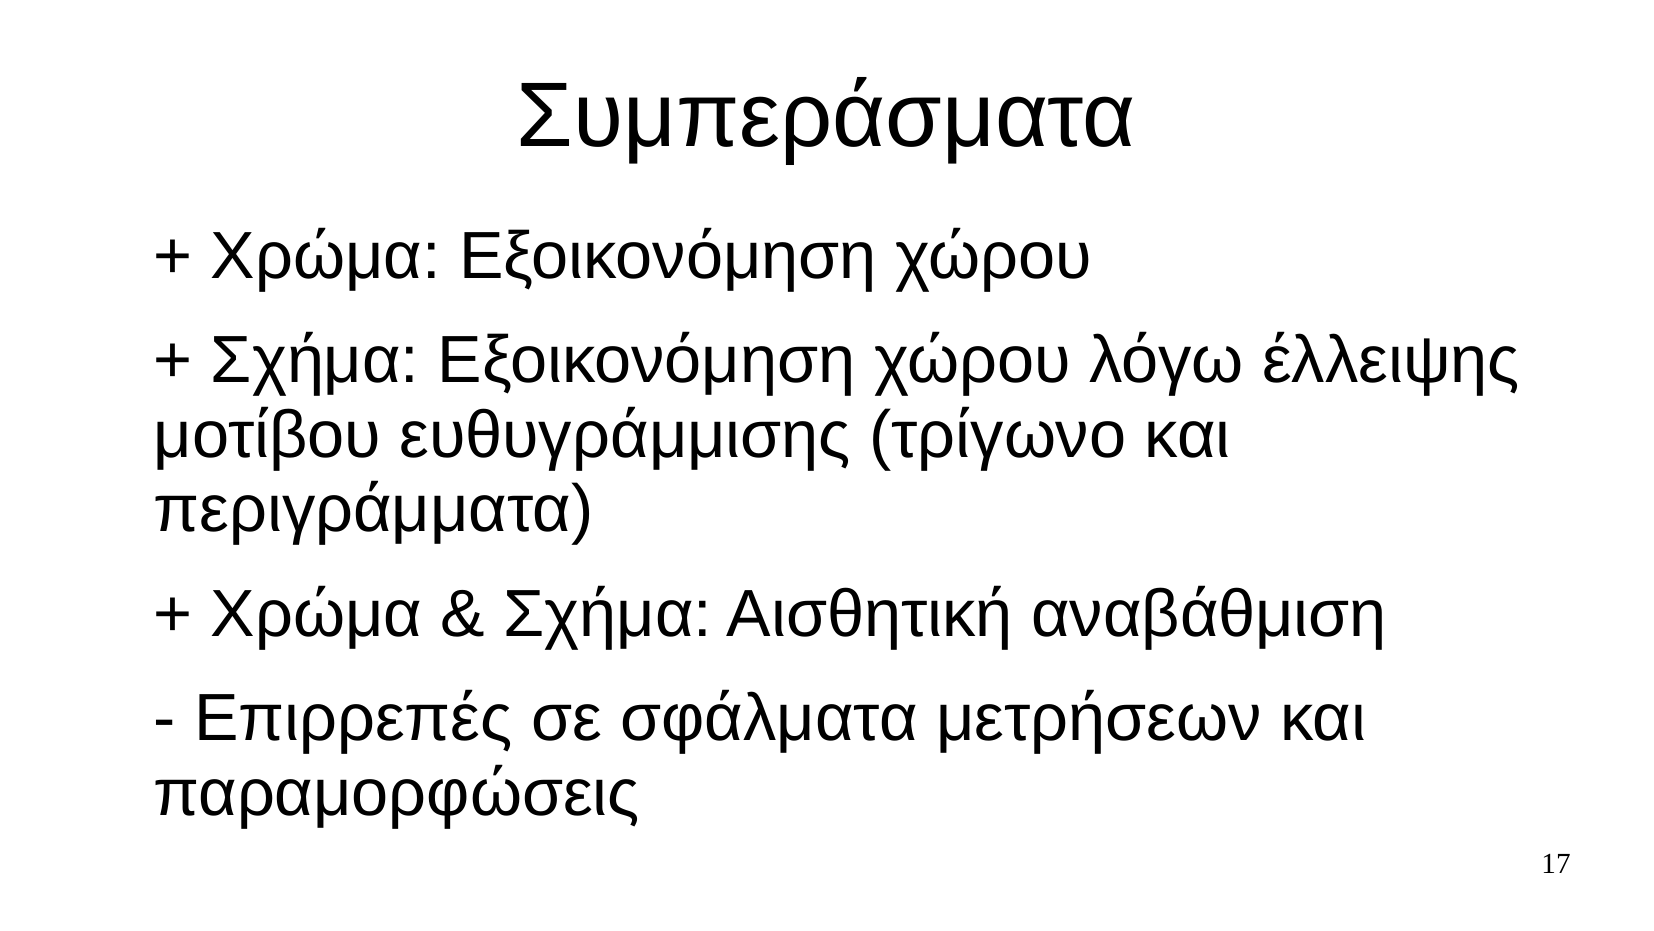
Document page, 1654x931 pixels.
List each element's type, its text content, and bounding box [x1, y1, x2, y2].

list + Χρώμα: Εξοικονόμηση χώρου + Σχήμα: Εξοικονόμηση χώρου λόγω έλλειψης μοτίβου ευθυγράμμισης (τρίγωνο και περιγράμματα) + Χρώμα & Σχήμα: Αισθητική αναβάθμιση - Επιρρεπές σε σφάλματα μετρήσεων και παραμορφώσεις [82, 217, 1538, 901]
title Συμπεράσματα [82, 37, 1571, 193]
